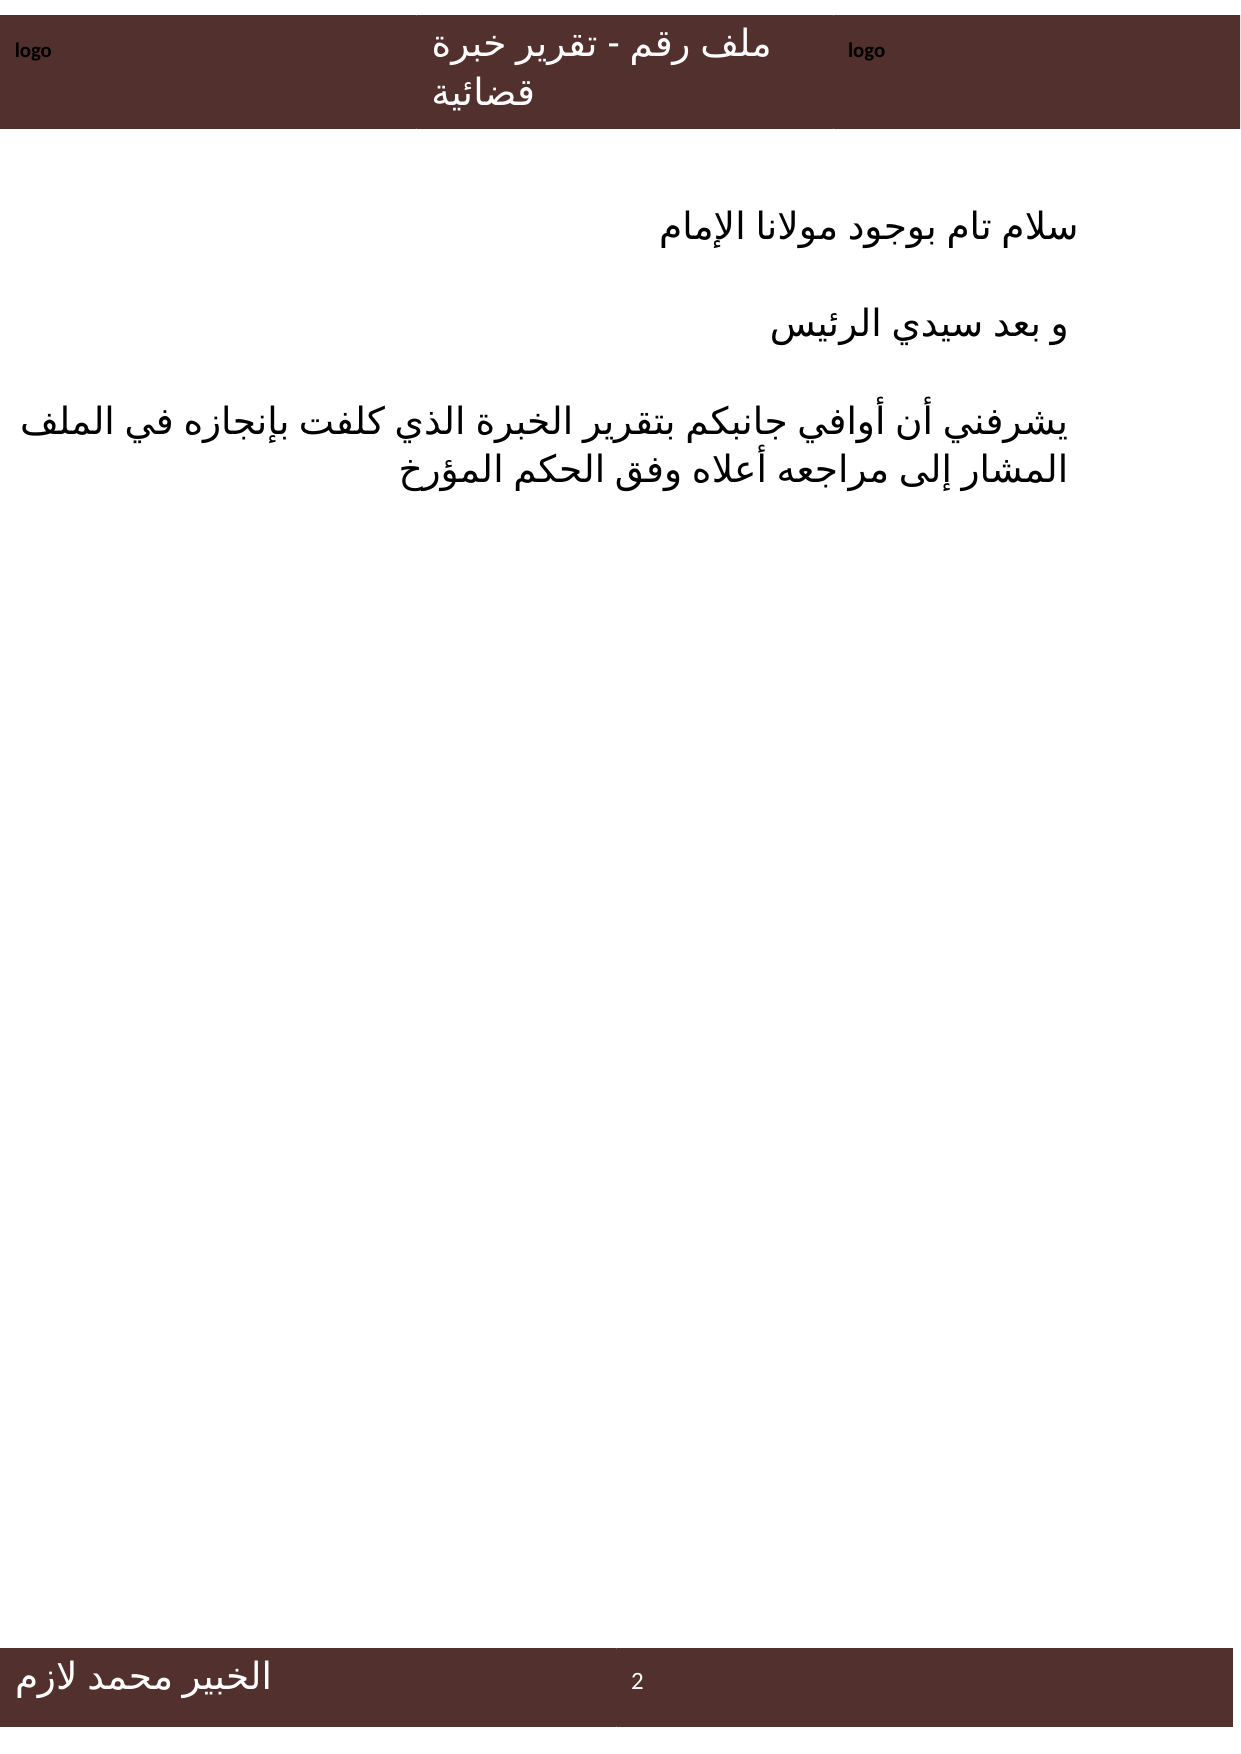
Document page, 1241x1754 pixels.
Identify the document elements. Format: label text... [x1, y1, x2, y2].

table_header ملف رقم - تقرير خبرة قضائية [417, 16, 833, 128]
table_header 2 [616, 1648, 1233, 1727]
table_header الخبير محمد لازم [0, 1648, 616, 1727]
text_box سلام تام بوجود مولانا الإمام و بعد سيدي الرئيس يشرفني أن أوافي جانبكم بتقرير الخبرة الذي كلفت بإنجازه في الملف المشار إلى مراجعه أعلاه وفق الحكم المؤرخ [0, 156, 1094, 626]
table_header logo [833, 16, 1241, 128]
table_header logo [0, 16, 417, 128]
